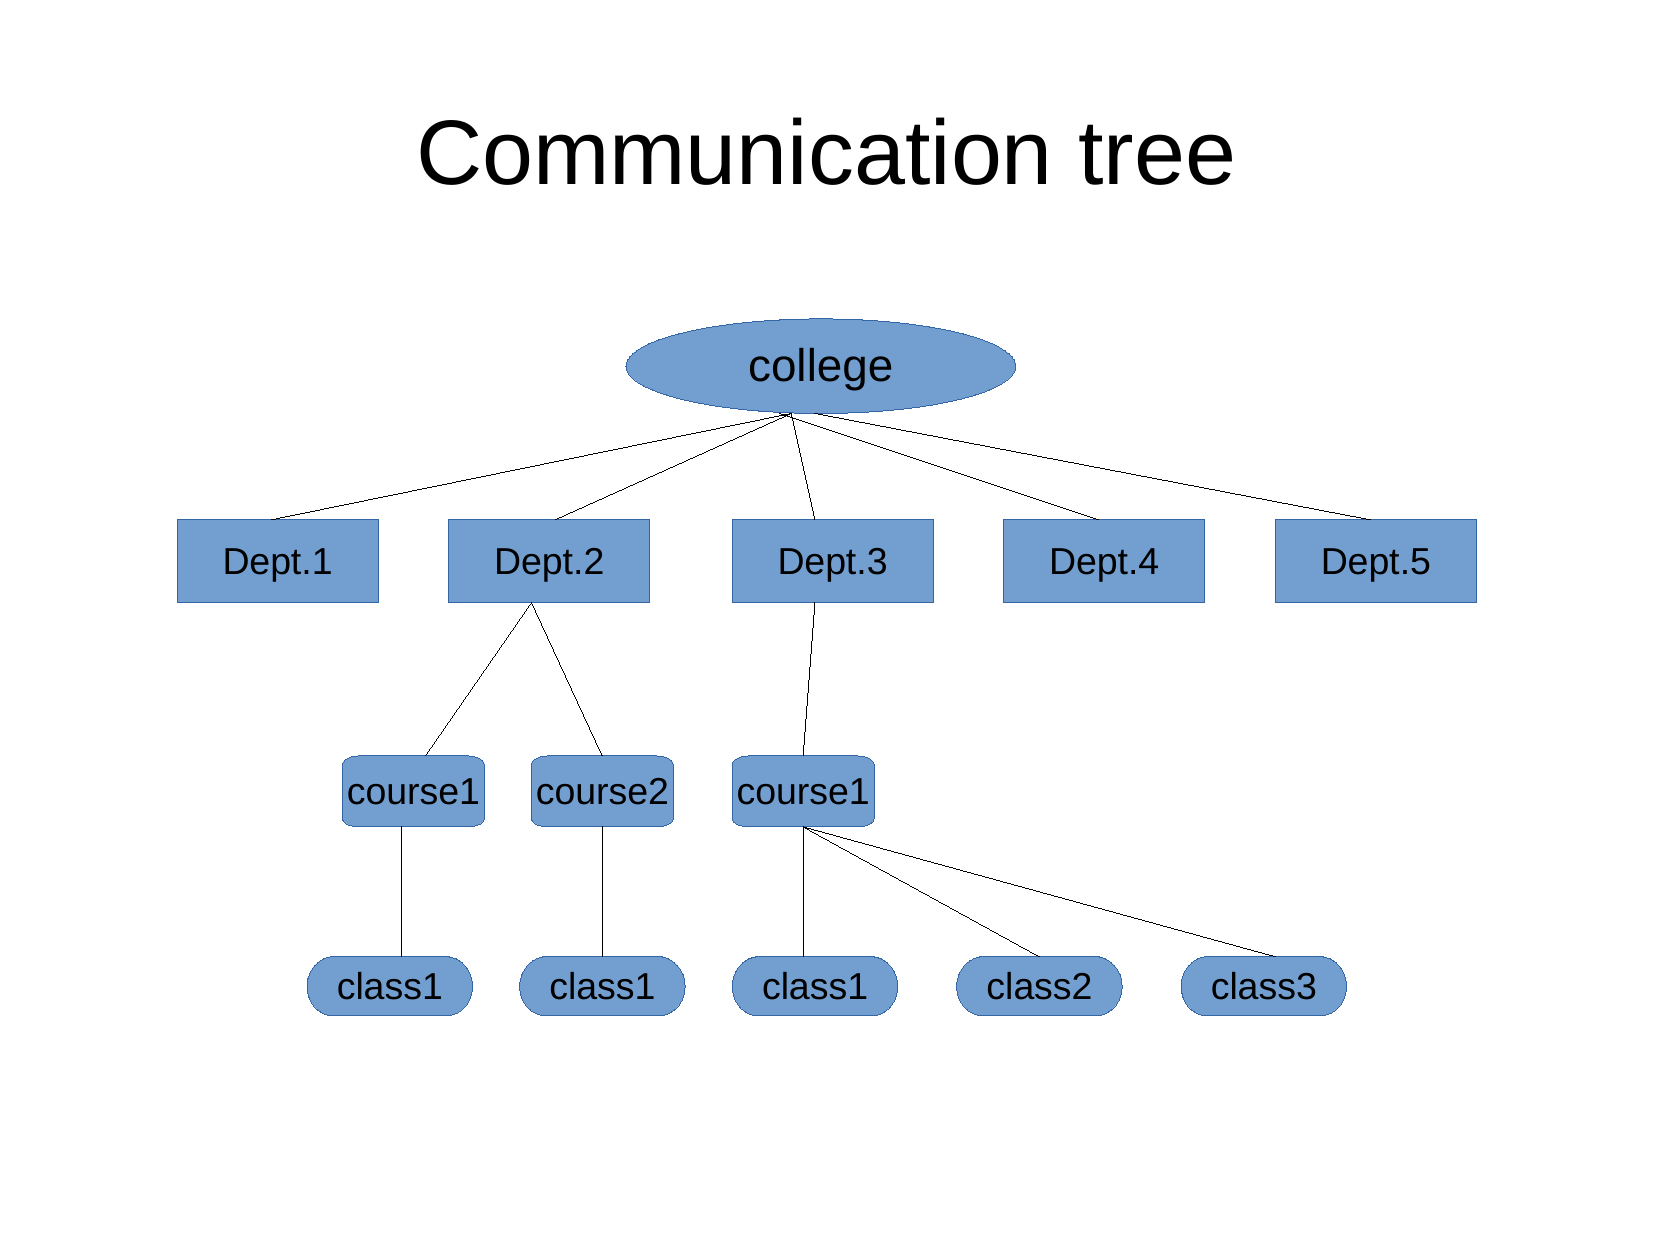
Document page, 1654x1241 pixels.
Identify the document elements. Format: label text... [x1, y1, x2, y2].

text_box Dept.5 [1275, 519, 1477, 603]
text_box Dept.4 [1003, 519, 1205, 603]
text_box course1 [732, 755, 875, 827]
text_box course1 [342, 755, 485, 827]
text_box class1 [307, 956, 473, 1016]
text_box class1 [519, 956, 686, 1016]
text_box college [625, 318, 1016, 414]
title Communication tree [82, 49, 1571, 257]
text_box course2 [531, 755, 674, 827]
text_box class1 [732, 956, 898, 1016]
text_box Dept.1 [177, 519, 379, 603]
text_box class3 [1181, 956, 1347, 1016]
text_box Dept.2 [448, 519, 650, 603]
text_box Dept.3 [732, 519, 934, 603]
text_box class2 [956, 956, 1123, 1016]
